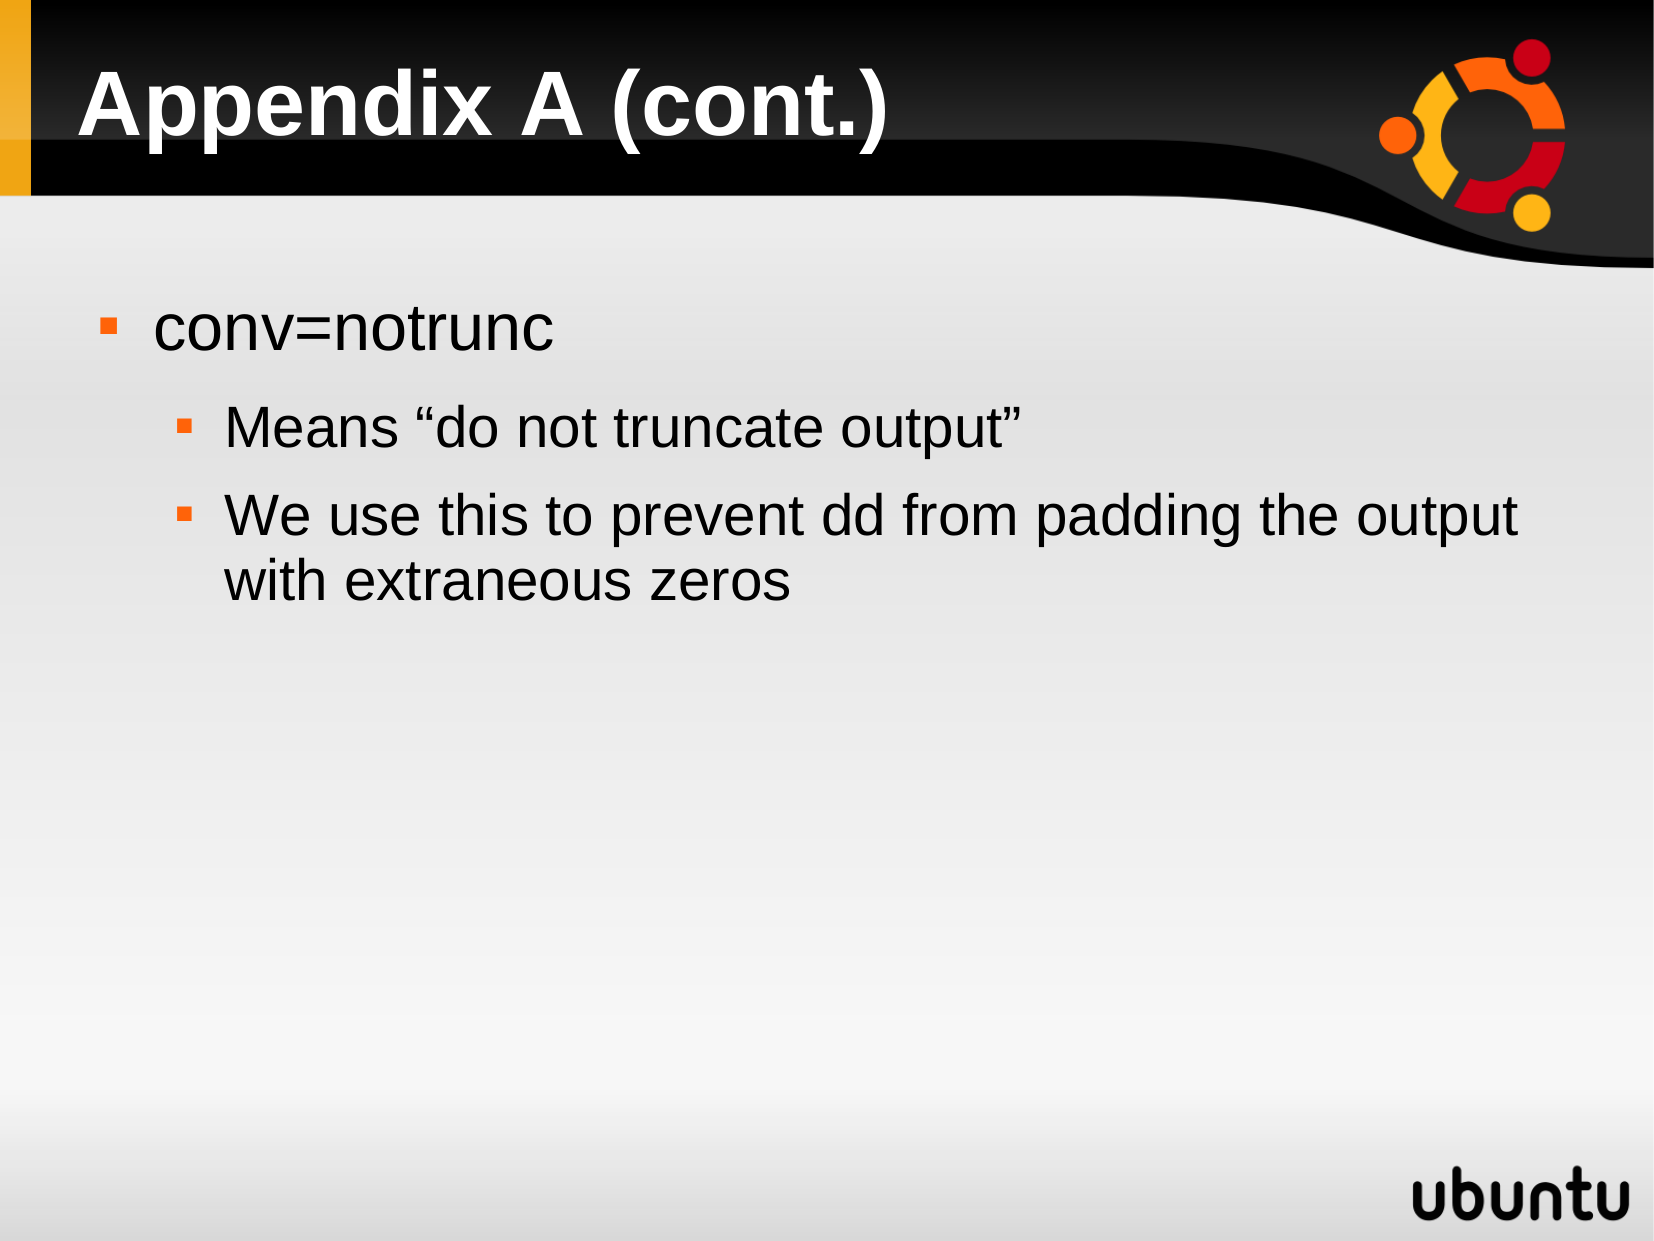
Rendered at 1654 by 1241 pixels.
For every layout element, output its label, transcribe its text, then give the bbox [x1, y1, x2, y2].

picture [0, 0, 1654, 1241]
list conv=notrunc Means “do not truncate output” We use this to prevent dd from padding the output with extraneous zeros [82, 290, 1571, 1094]
title Appendix A (cont.) [76, 7, 1565, 200]
